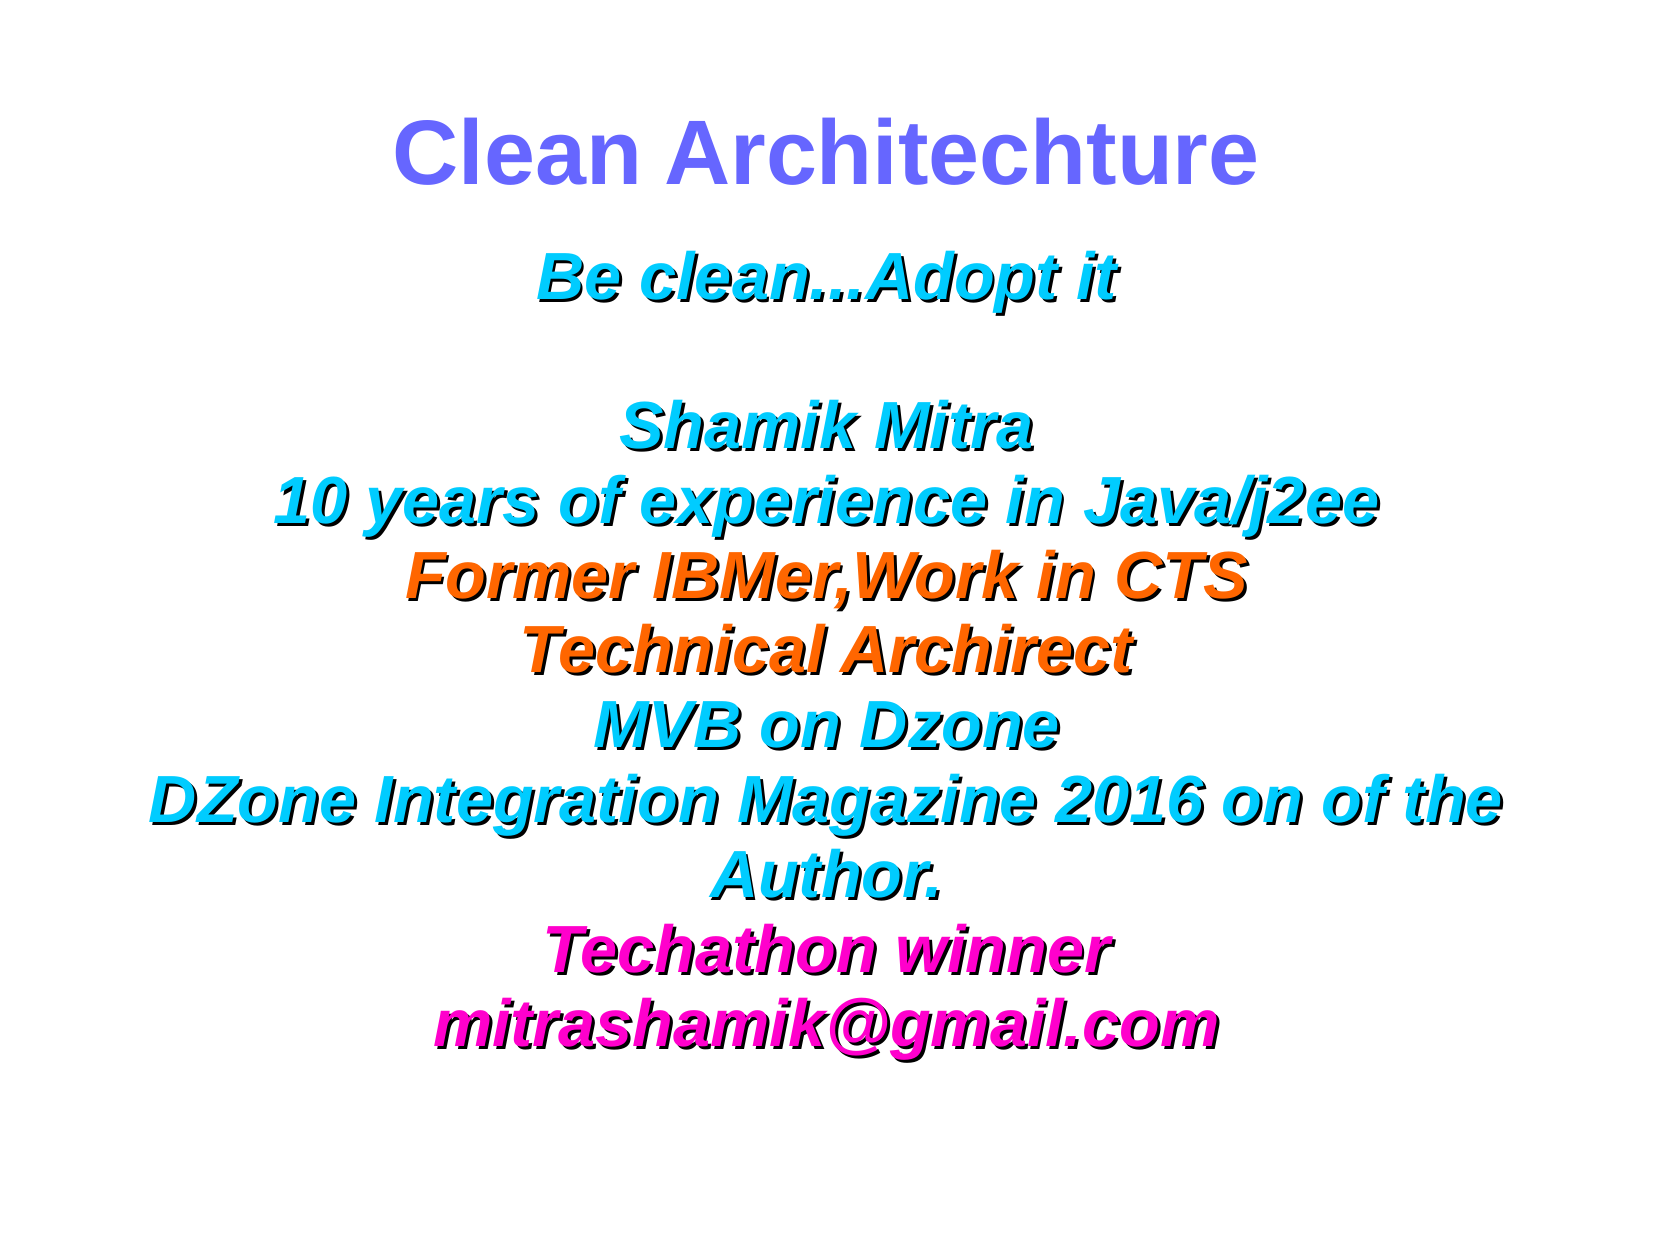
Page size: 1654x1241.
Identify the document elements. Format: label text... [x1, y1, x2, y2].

title Clean Architechture [82, 49, 1571, 238]
subtitle Be clean...Adopt it Shamik Mitra 10 years of experience in Java/j2ee Former IBMer,Work in CTS Technical Archirect MVB on Dzone DZone Integration Magazine 2016 on of the Author. Techathon winner mitrashamik@gmail.com [82, 238, 1571, 1062]
